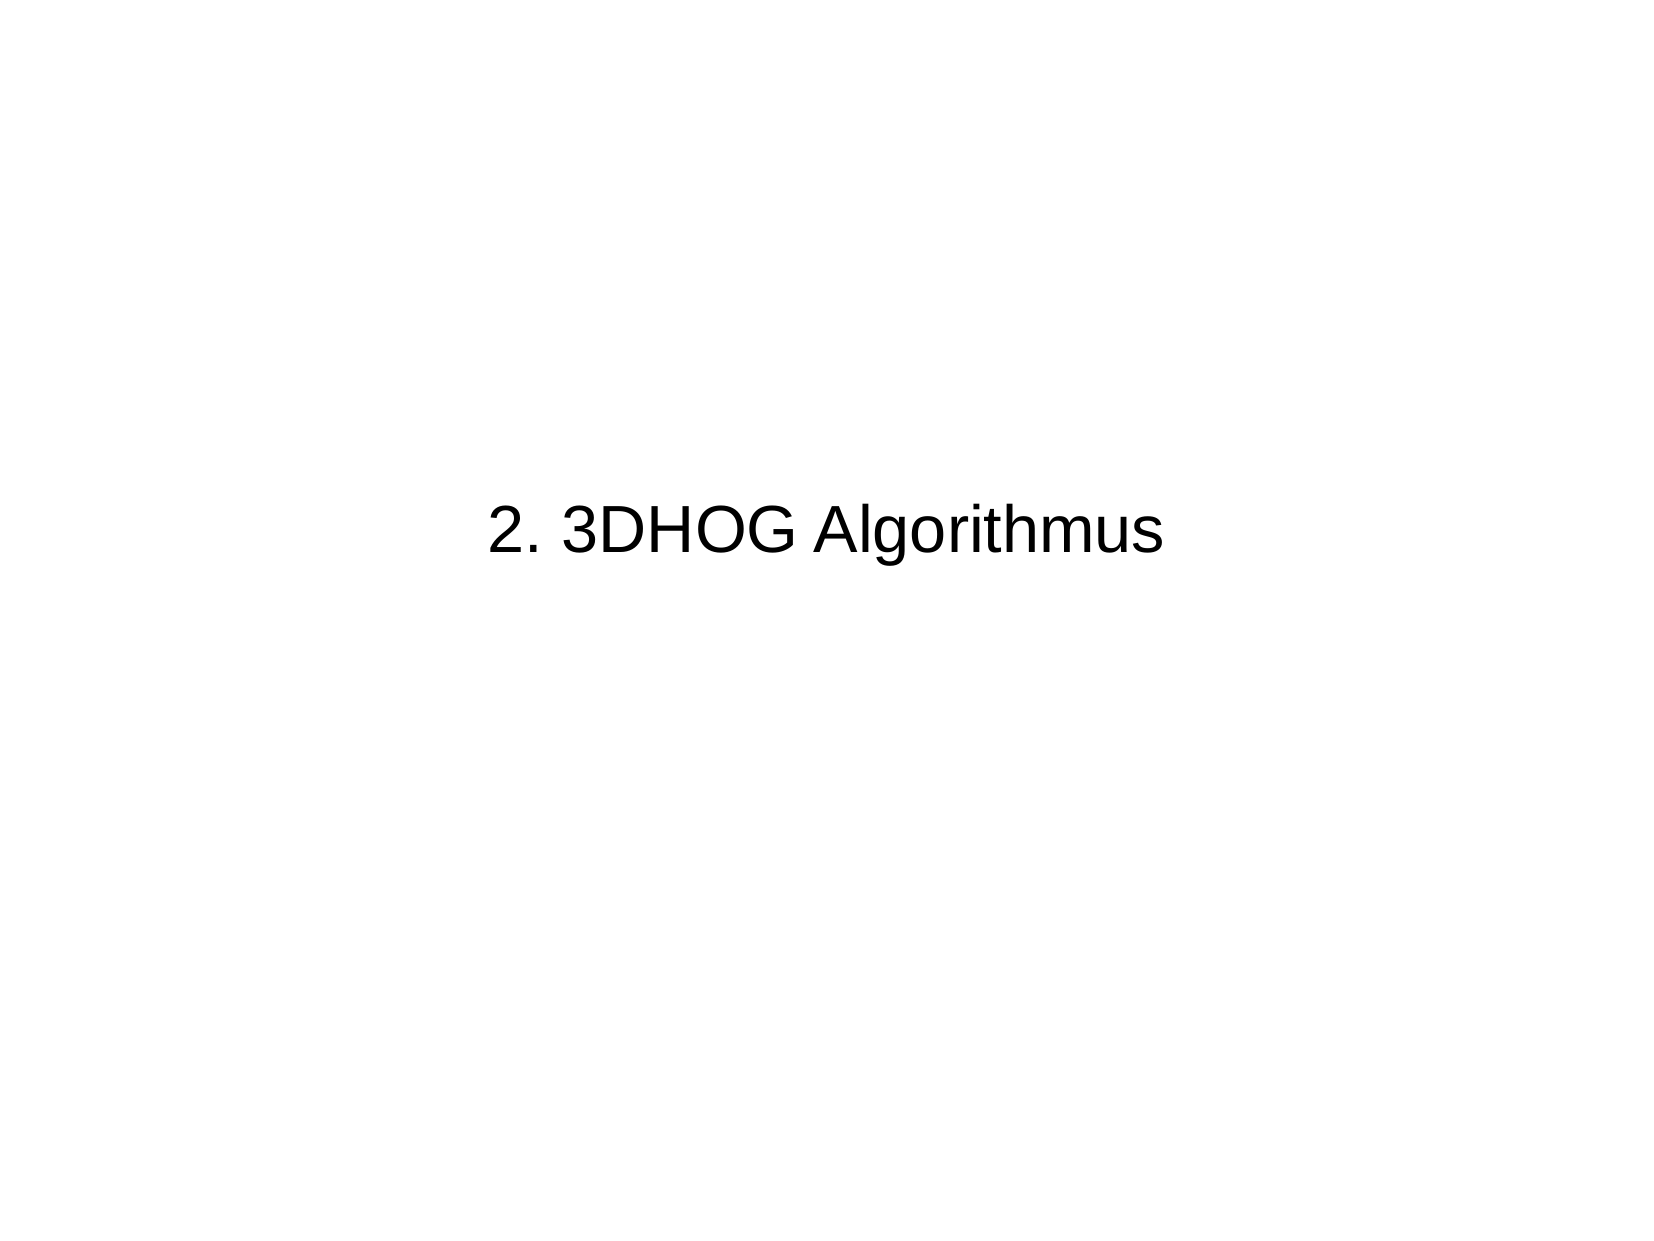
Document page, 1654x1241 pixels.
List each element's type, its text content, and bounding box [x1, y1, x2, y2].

subtitle 2. 3DHOG Algorithmus [82, 49, 1571, 1010]
